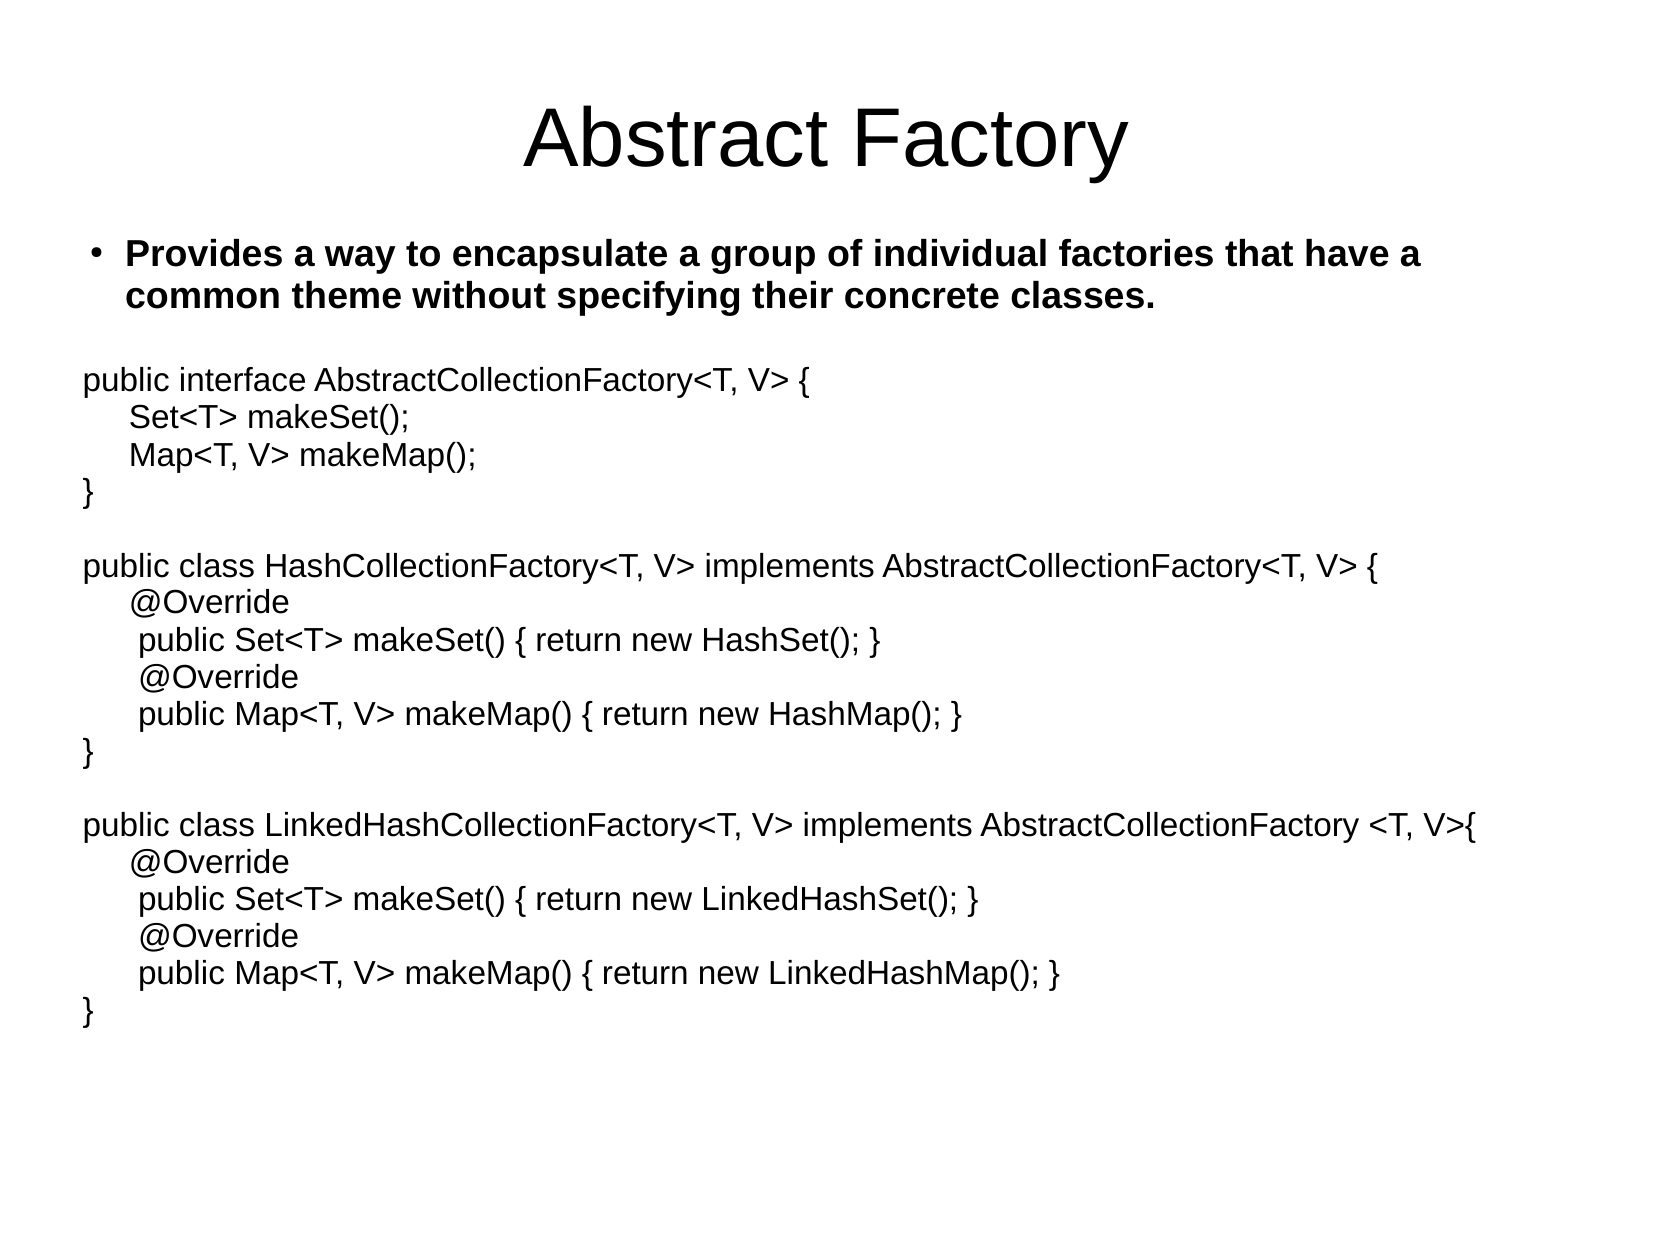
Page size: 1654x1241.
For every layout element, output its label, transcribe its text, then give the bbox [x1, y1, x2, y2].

title Abstract Factory [82, 49, 1571, 226]
subtitle public interface AbstractCollectionFactory<T, V> { Set<T> makeSet(); Map<T, V> makeMap(); } public class HashCollectionFactory<T, V> implements AbstractCollectionFactory<T, V> { @Override public Set<T> makeSet() { return new HashSet(); } @Override public Map<T, V> makeMap() { return new HashMap(); } } public class LinkedHashCollectionFactory<T, V> implements AbstractCollectionFactory <T, V>{ @Override public Set<T> makeSet() { return new LinkedHashSet(); } @Override public Map<T, V> makeMap() { return new LinkedHashMap(); } } [82, 250, 1571, 1141]
text_box Provides a way to encapsulate a group of individual factories that have a common theme without specifying their concrete classes. [75, 225, 1531, 327]
